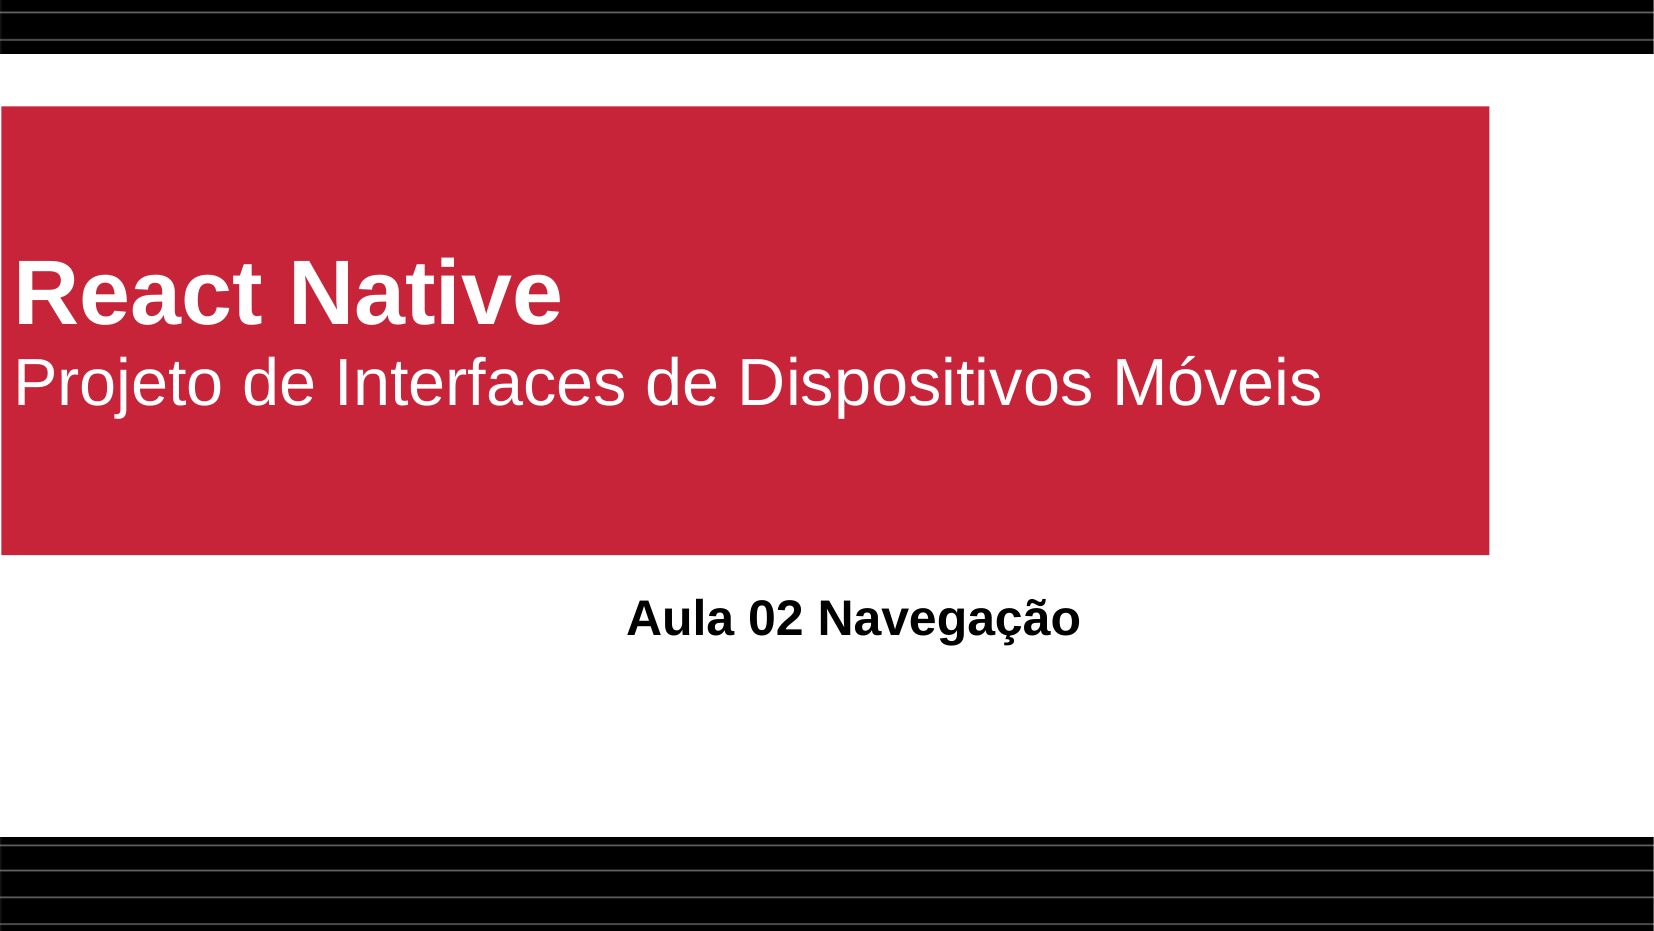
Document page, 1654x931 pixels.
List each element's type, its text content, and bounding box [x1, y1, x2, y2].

picture [0, 837, 1654, 931]
picture [0, 0, 1654, 54]
title React Native Projeto de Interfaces de Dispositivos Móveis [1, 106, 1490, 556]
subtitle Aula 02 Navegação [625, 590, 1489, 815]
